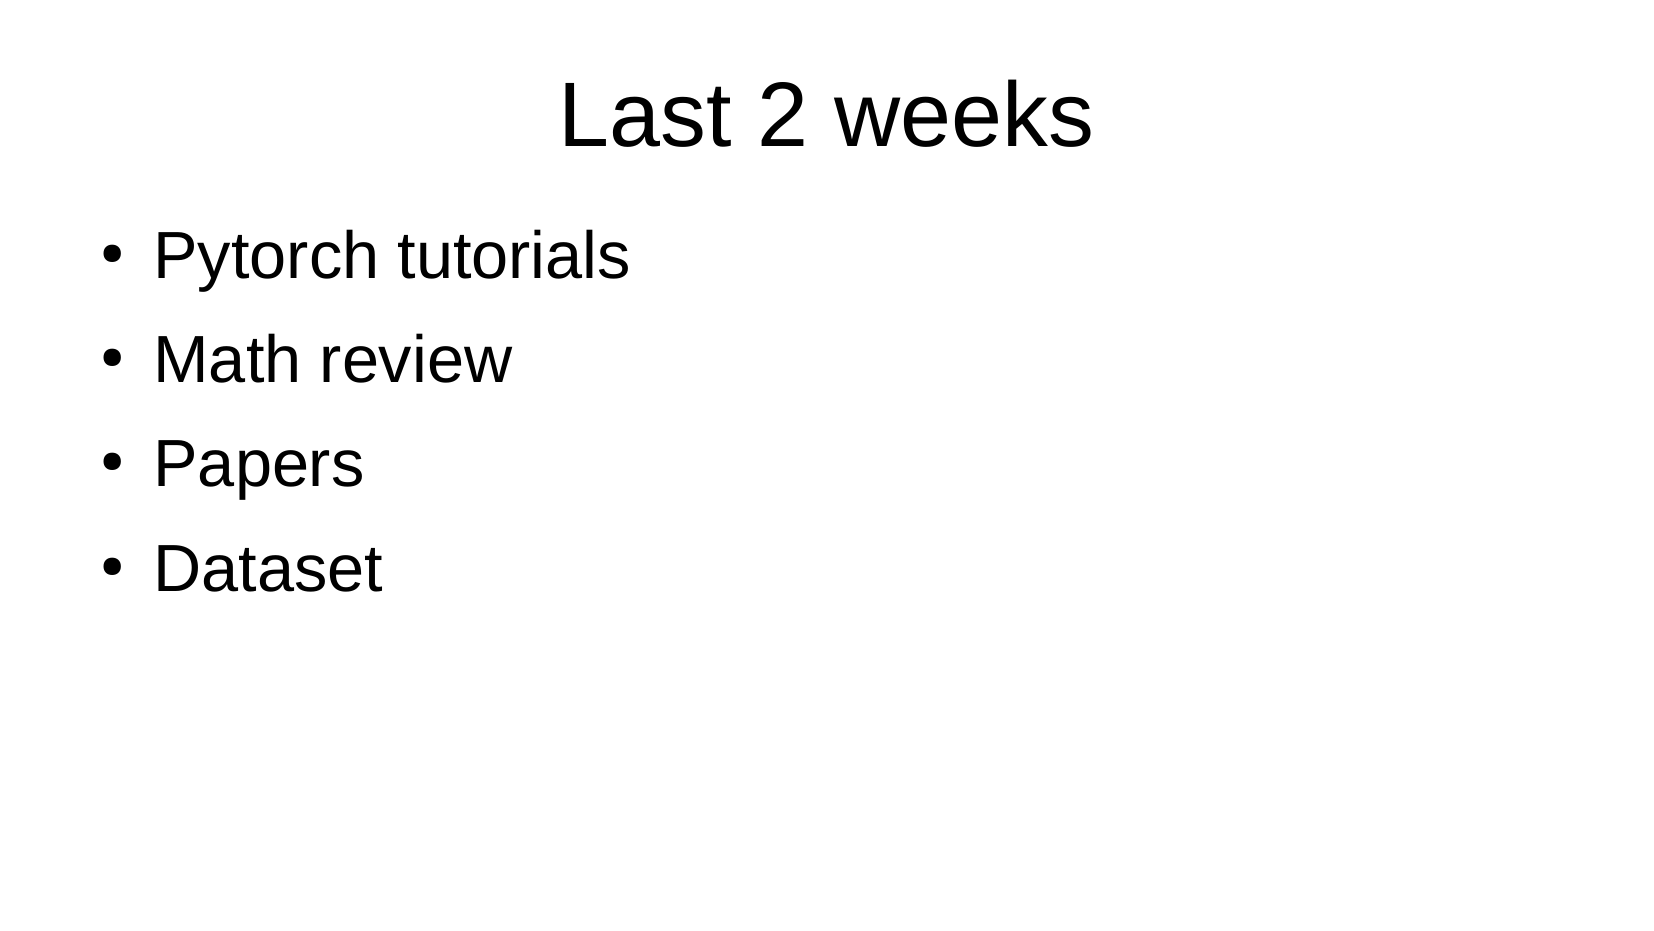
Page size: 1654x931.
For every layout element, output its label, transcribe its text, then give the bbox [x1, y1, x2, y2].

title Last 2 weeks [82, 37, 1571, 193]
list Pytorch tutorials Math review Papers Dataset [82, 217, 1571, 758]
